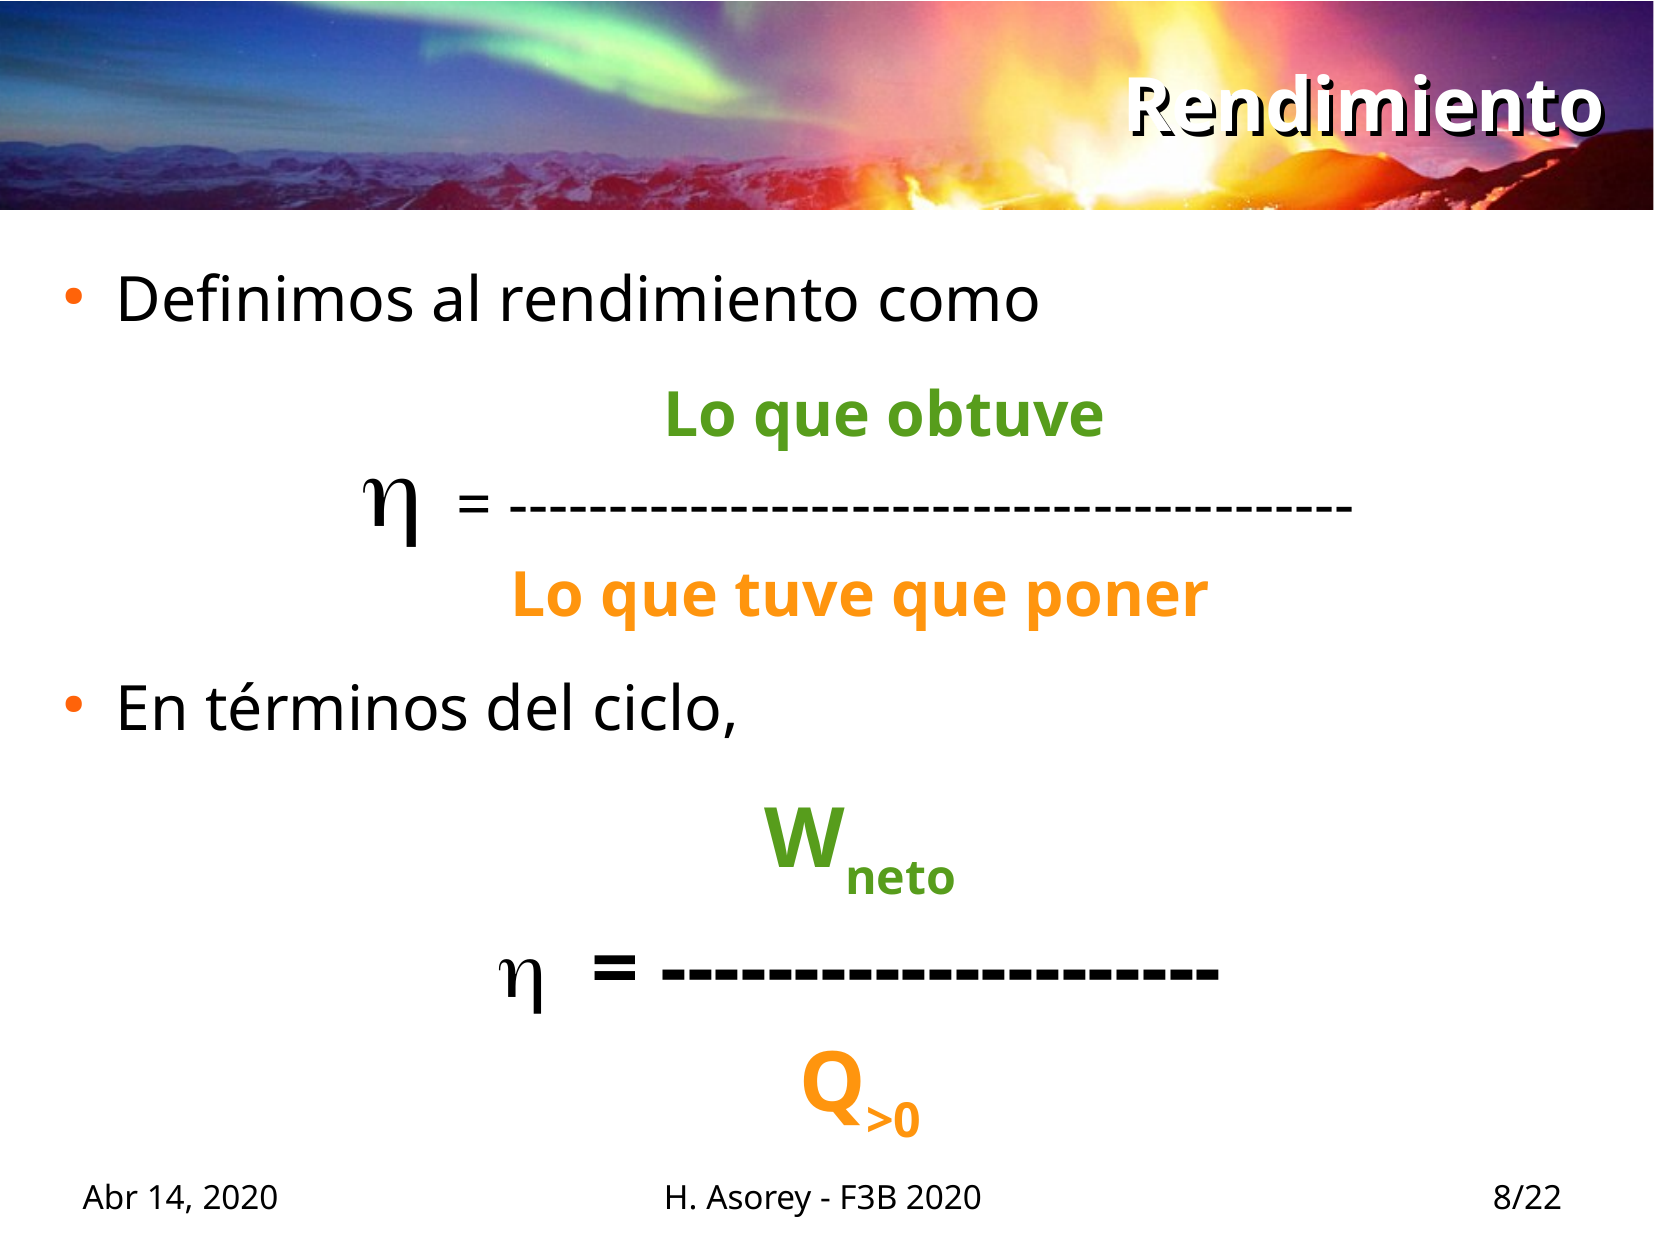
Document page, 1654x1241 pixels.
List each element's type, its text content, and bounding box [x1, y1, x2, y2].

title Rendimiento [45, 15, 1606, 191]
list Definimos al rendimiento como Lo que obtuve h = ------------------------------------------ Lo que tuve que poner En términos del ciclo, Wneto h = --------------------- Q>0 [45, 255, 1606, 1156]
picture [0, 1, 1654, 210]
